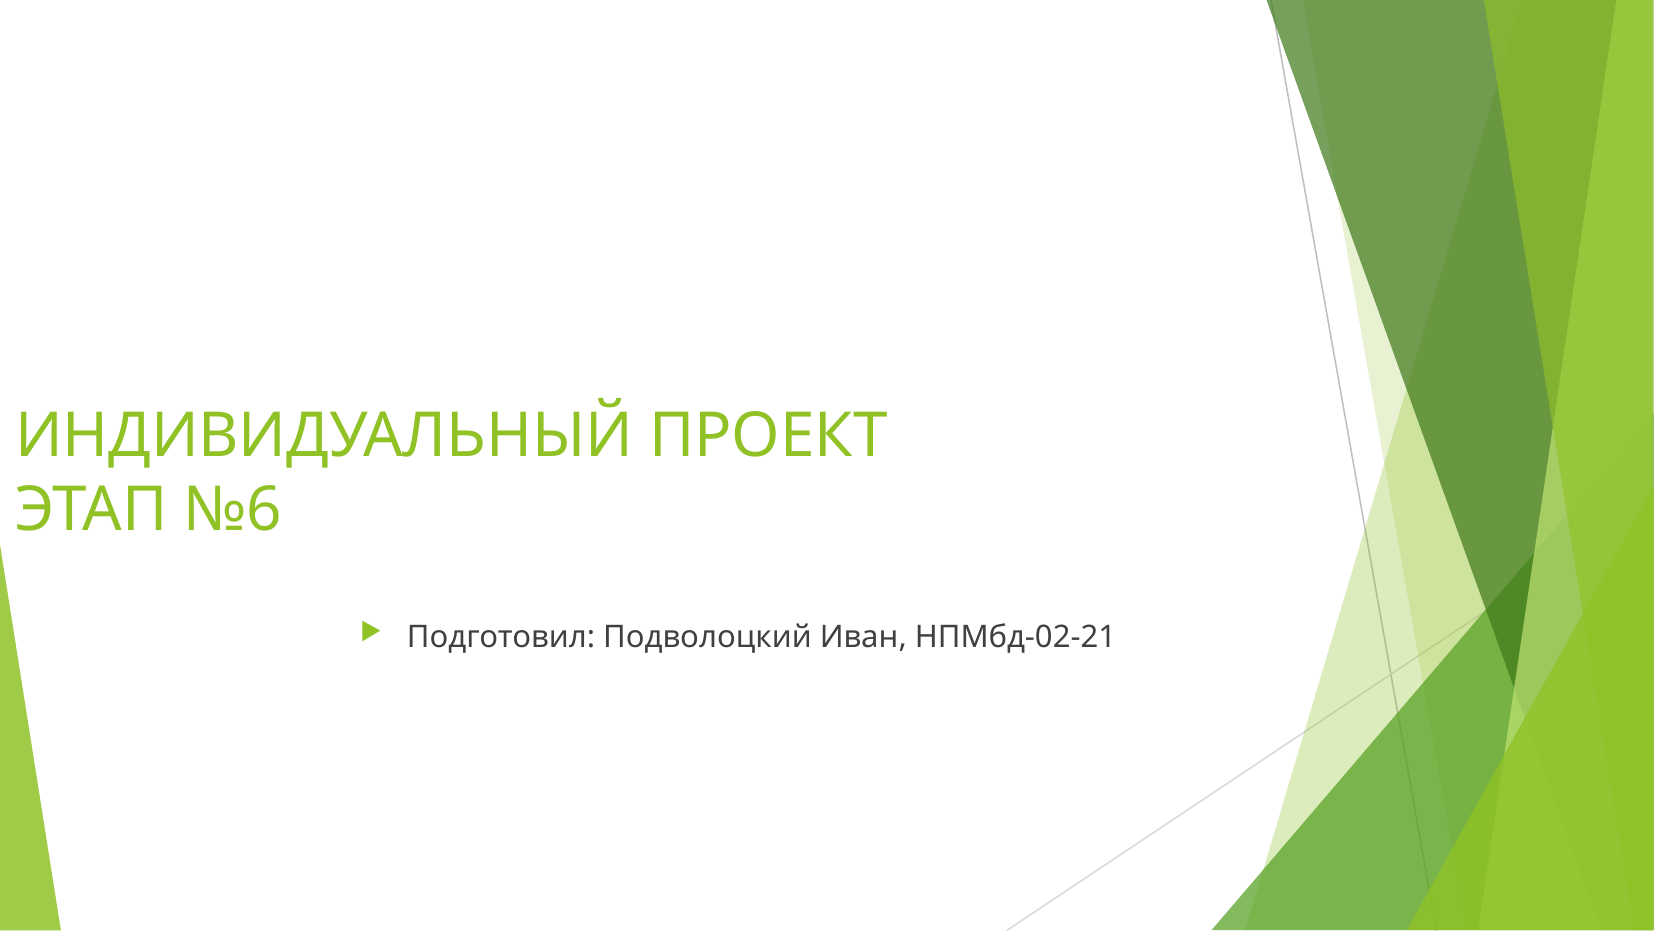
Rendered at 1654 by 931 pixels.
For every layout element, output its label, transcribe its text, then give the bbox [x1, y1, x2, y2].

subtitle Подготовил: Подволоцкий Иван, НПМбд-02-21 [0, 560, 1477, 709]
title ИНДИВИДУАЛЬНЫЙ ПРОЕКТ ЭТАП №6 [0, 386, 1477, 552]
